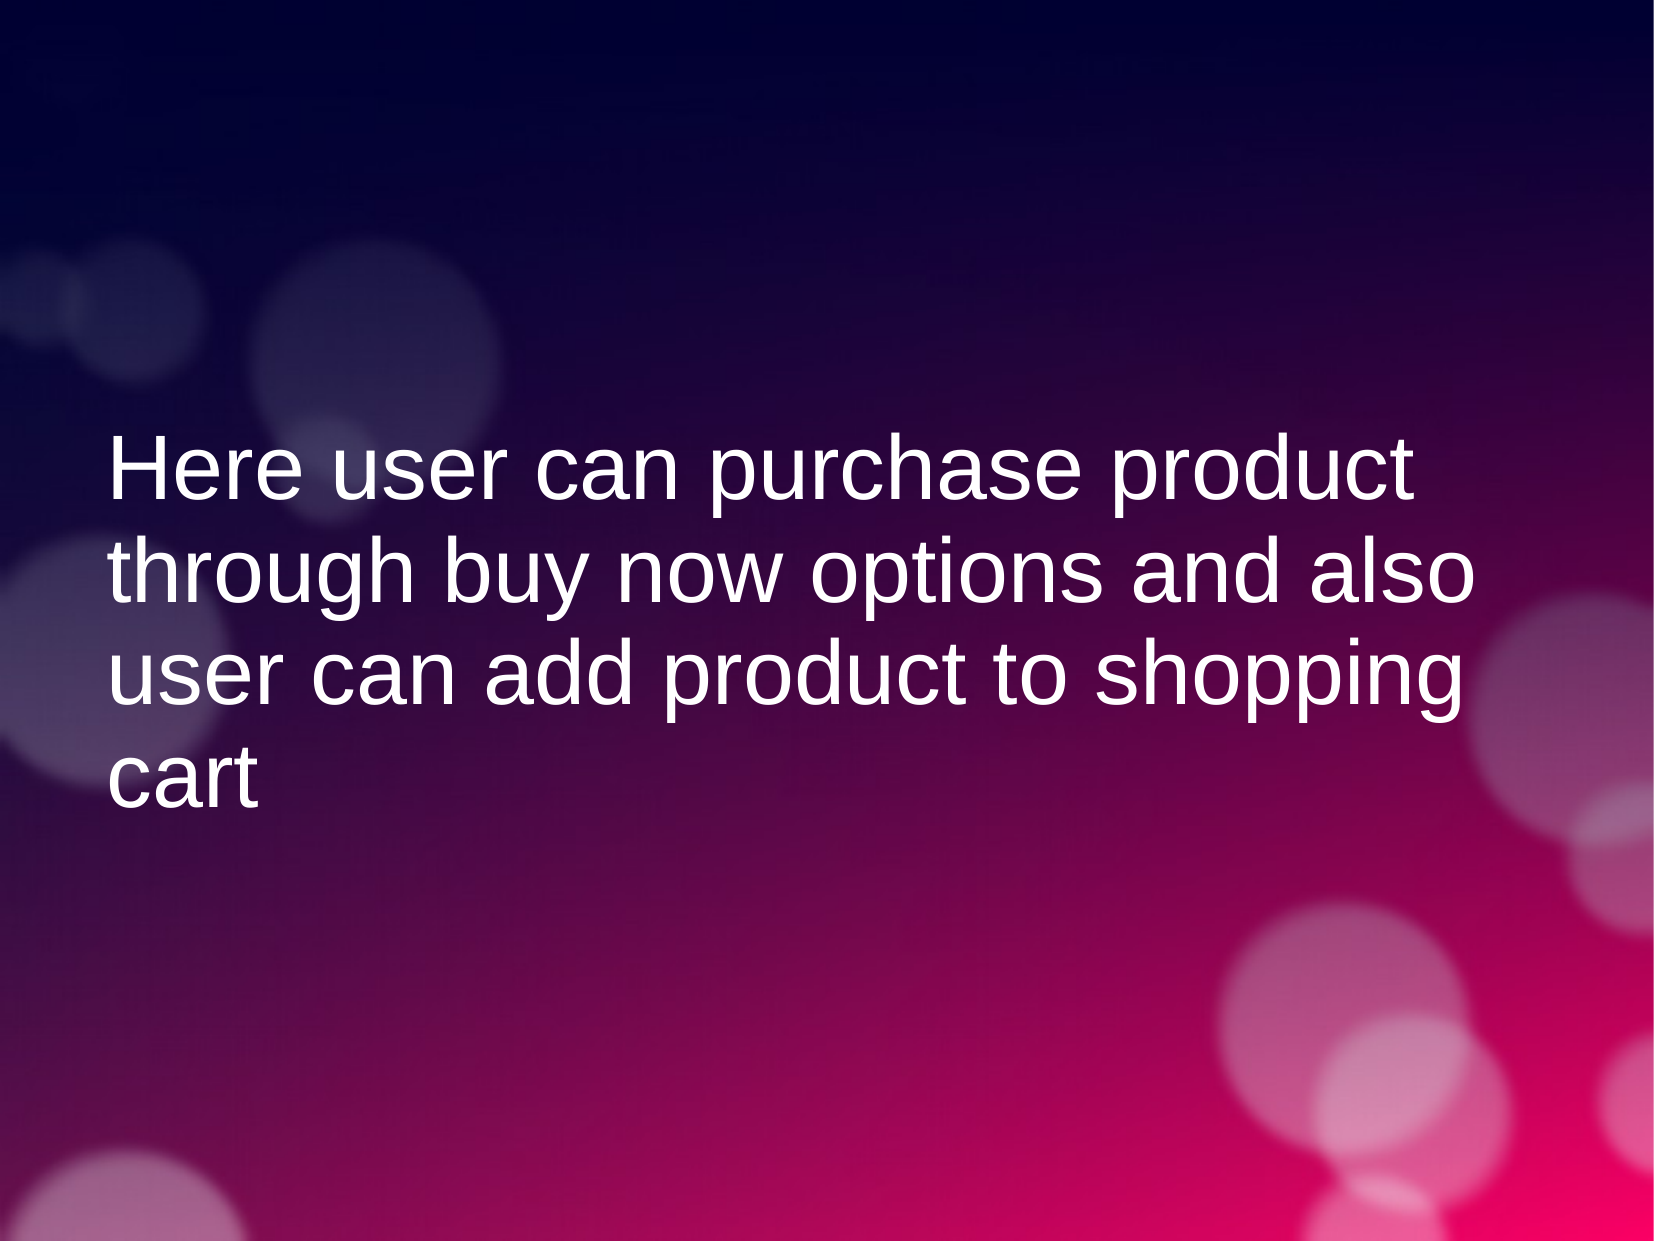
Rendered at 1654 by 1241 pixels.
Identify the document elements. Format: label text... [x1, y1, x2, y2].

title Here user can purchase product through buy now options and also user can add product to shopping cart [106, 416, 1595, 827]
picture [0, 0, 1654, 1241]
